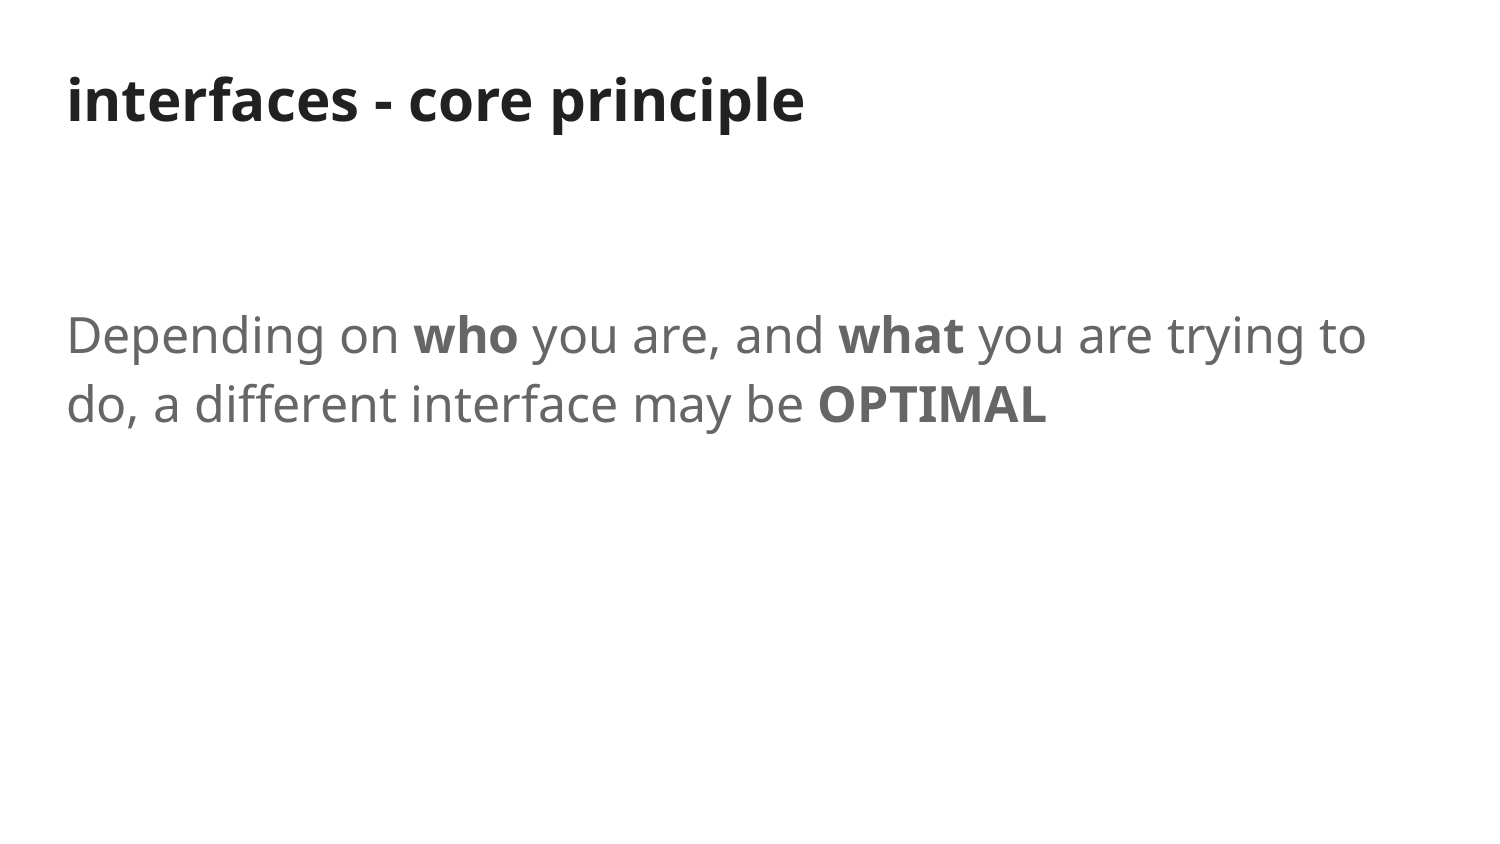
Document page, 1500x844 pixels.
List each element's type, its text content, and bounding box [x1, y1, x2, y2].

list Depending on who you are, and what you are trying to do, a different interface may be OPTIMAL [51, 201, 1449, 750]
title interfaces - core principle [51, 48, 1449, 180]
